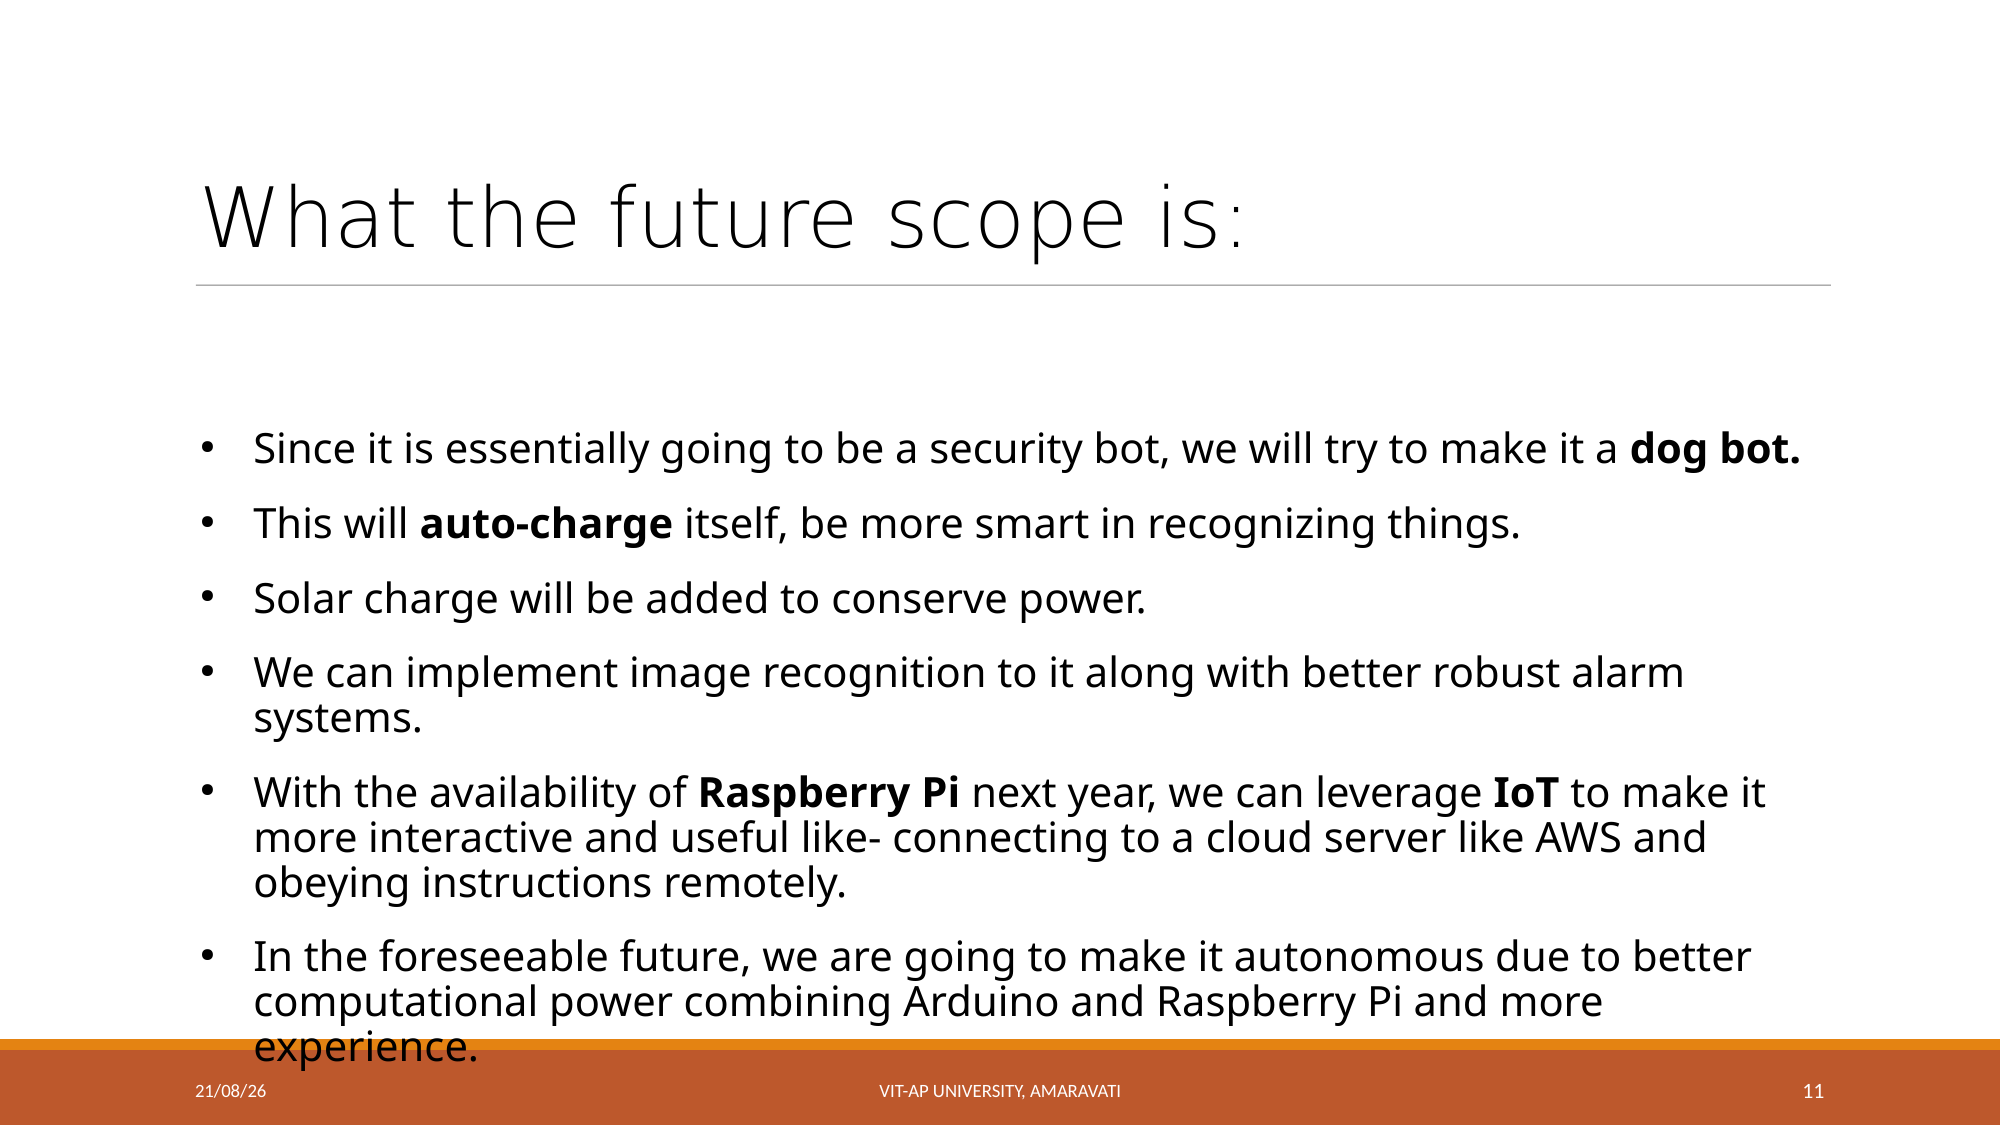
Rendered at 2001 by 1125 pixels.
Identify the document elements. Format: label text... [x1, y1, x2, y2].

slide_number 30/09/17 [180, 1059, 586, 1120]
list Since it is essentially going to be a security bot, we will try to make it a dog bot. This will auto-charge itself, be more smart in recognizing things. Solar charge will be added to conserve power. We can implement image recognition to it along with better robust alarm systems. With the availability of Raspberry Pi next year, we can leverage IoT to make it more interactive and useful like- connecting to a cloud server like AWS and obeying instructions remotely. In the foreseeable future, we are going to make it autonomous due to better computational power combining Arduino and Raspberry Pi and more experience. [182, 341, 1833, 1001]
footer VIT-AP University, Amaravati [604, 1059, 1396, 1120]
slide_number <number> [1624, 1059, 1840, 1120]
title What the future scope is: [184, 125, 1835, 273]
